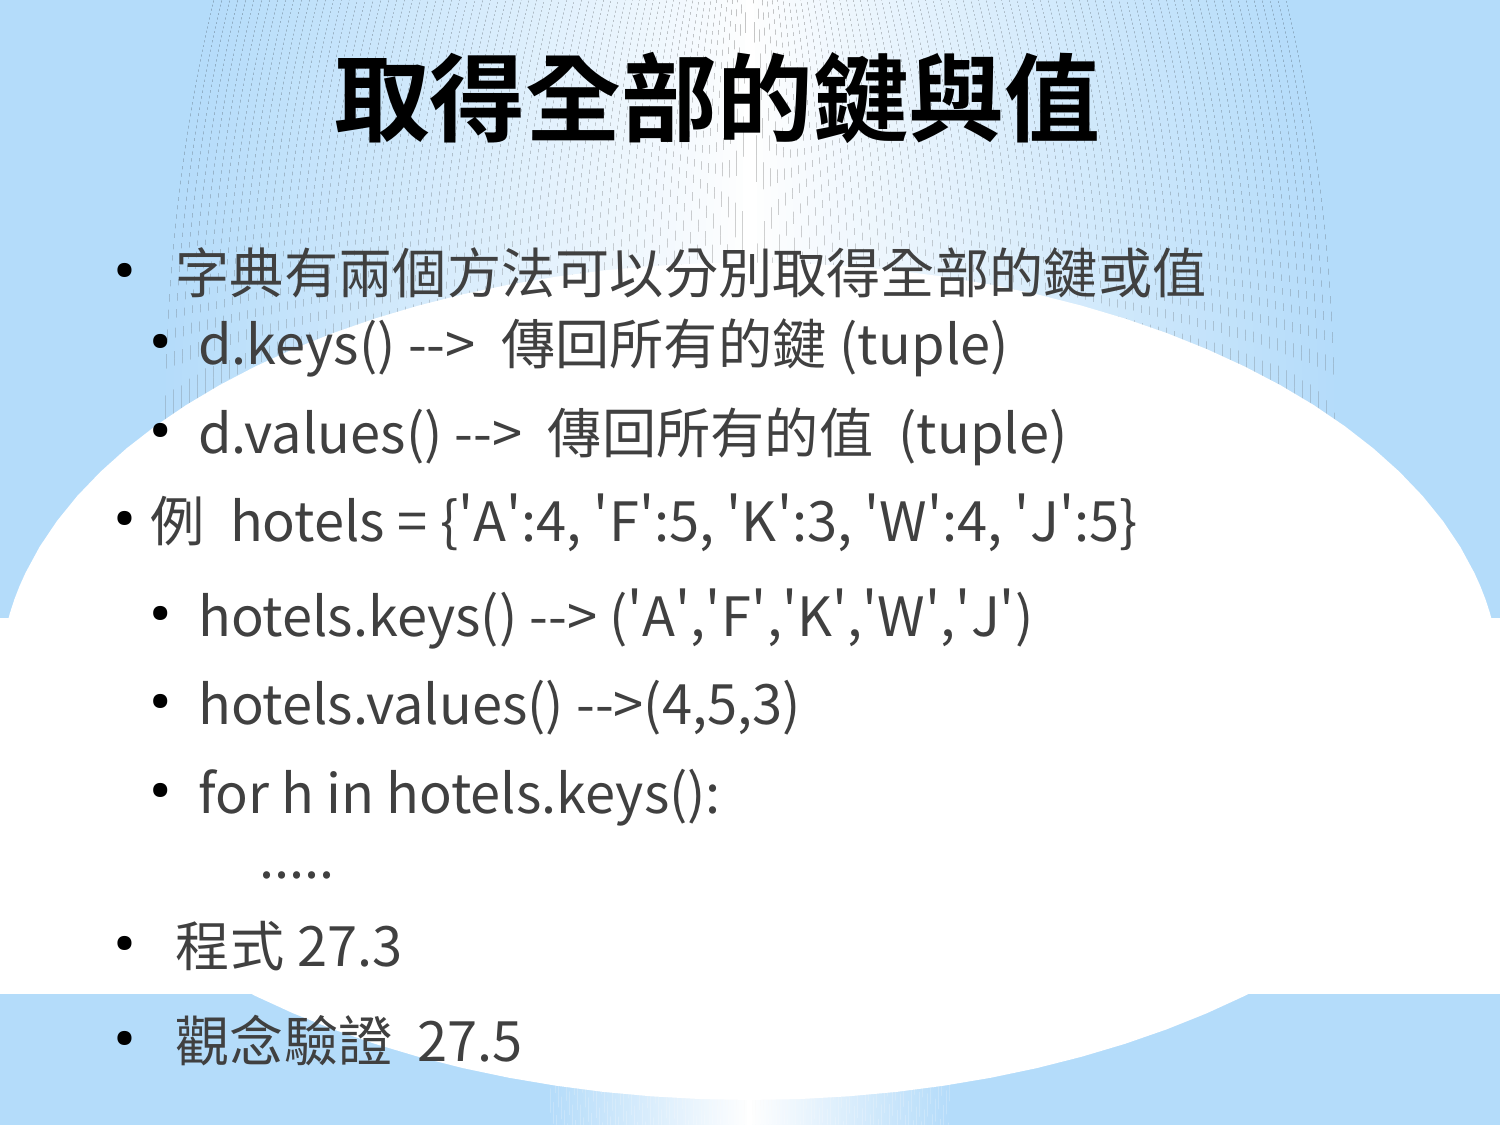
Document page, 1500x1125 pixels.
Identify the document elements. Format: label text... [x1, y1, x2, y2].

list 字典有兩個方法可以分別取得全部的鍵或值 d.keys() --> 傳回所有的鍵(tuple) d.values() --> 傳回所有的值 (tuple) 例 hotels = {'A':4, 'F':5, 'K':3, 'W':4, 'J':5} hotels.keys() --> ('A','F','K','W','J') hotels.values() -->(4,5,3) for h in hotels.keys(): ..... 程式27.3 觀念驗證 27.5 [100, 231, 1471, 1047]
title 取得全部的鍵與值 [183, 30, 1252, 219]
